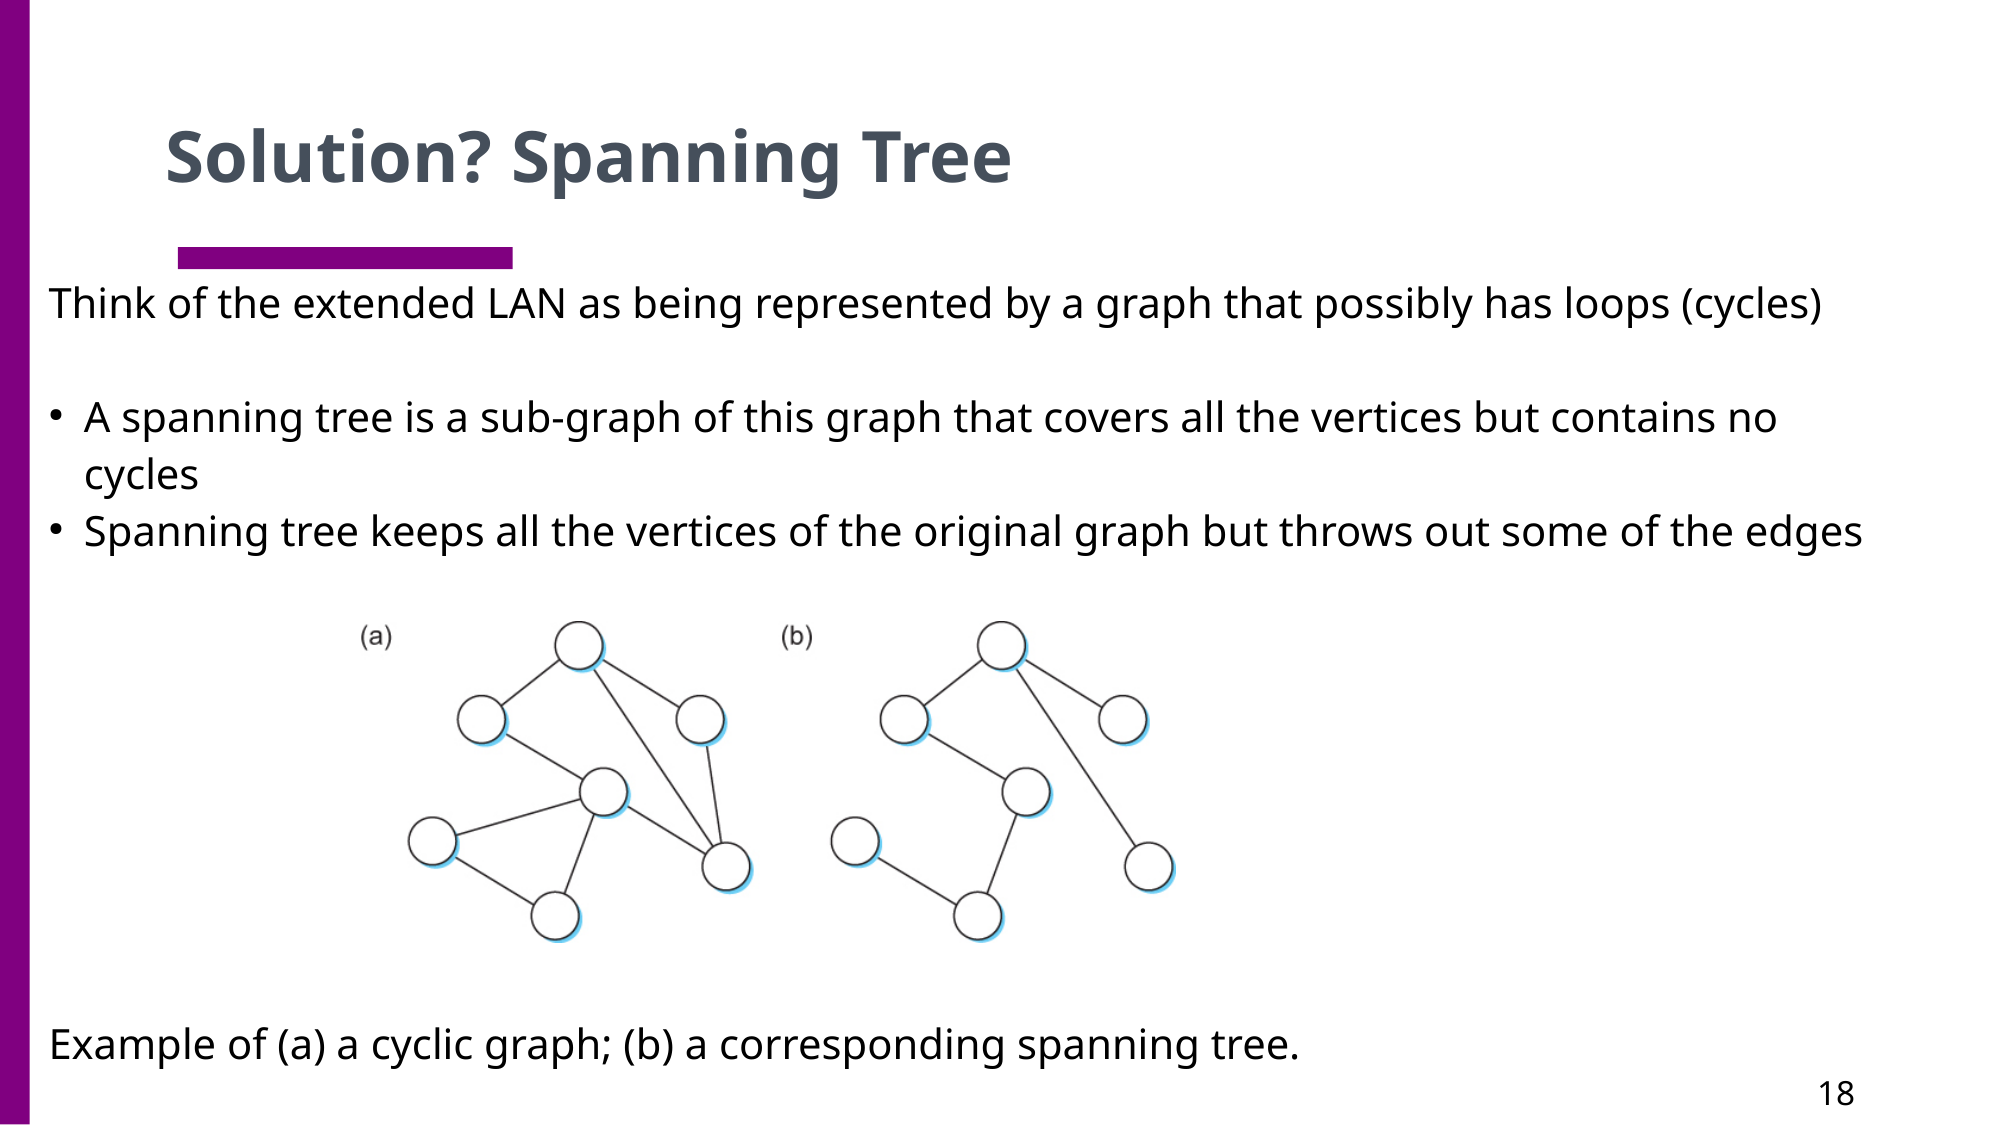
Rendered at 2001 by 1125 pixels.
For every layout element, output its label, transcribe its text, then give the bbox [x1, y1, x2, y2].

text_box Think of the extended LAN as being represented by a graph that possibly has loops (cycles) A spanning tree is a sub-graph of this graph that covers all the vertices but contains no cycles Spanning tree keeps all the vertices of the original graph but throws out some of the edges Example of (a) a cyclic graph; (b) a corresponding spanning tree. [33, 266, 1891, 1098]
text_box Solution? Spanning Tree [151, 0, 1849, 212]
picture [360, 621, 1176, 943]
